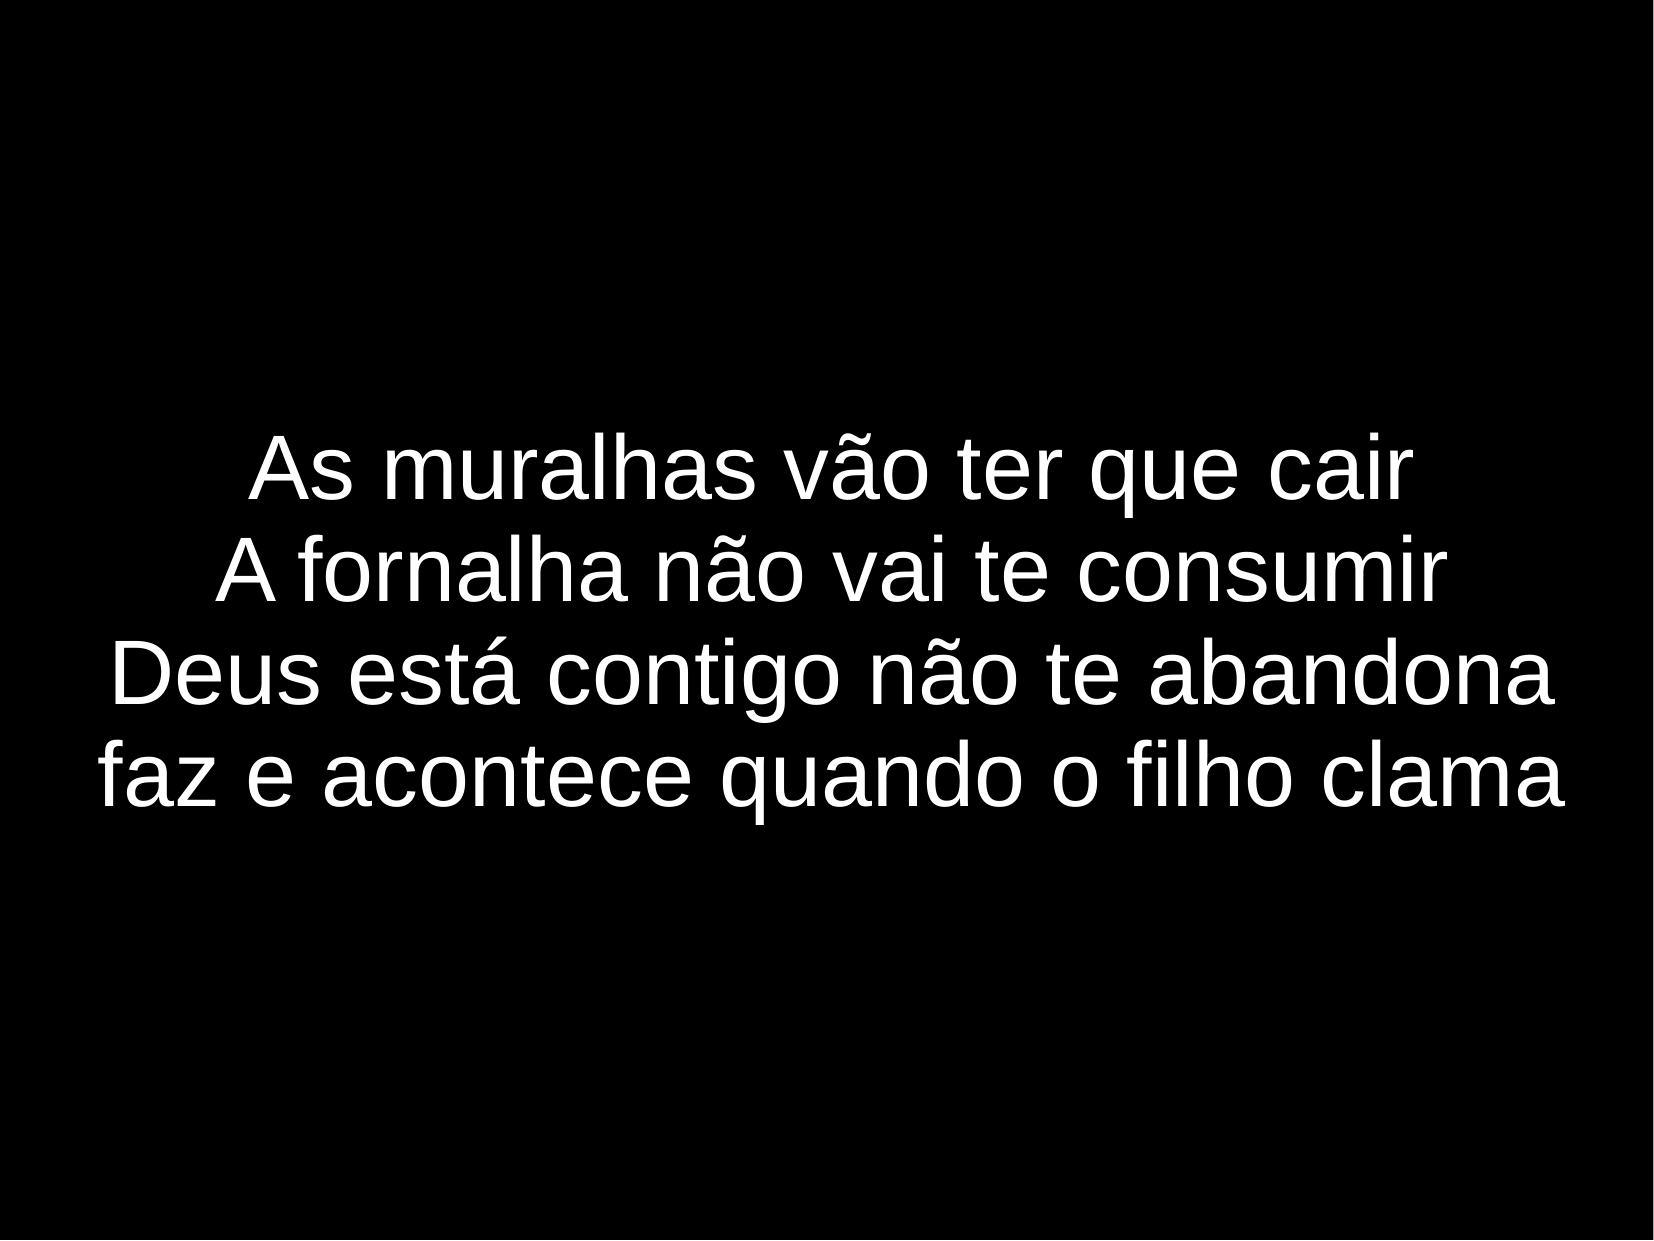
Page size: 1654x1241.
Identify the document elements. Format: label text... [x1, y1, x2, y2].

subtitle As muralhas vão ter que cair A fornalha não vai te consumir Deus está contigo não te abandona faz e acontece quando o filho clama [70, 49, 1595, 1193]
